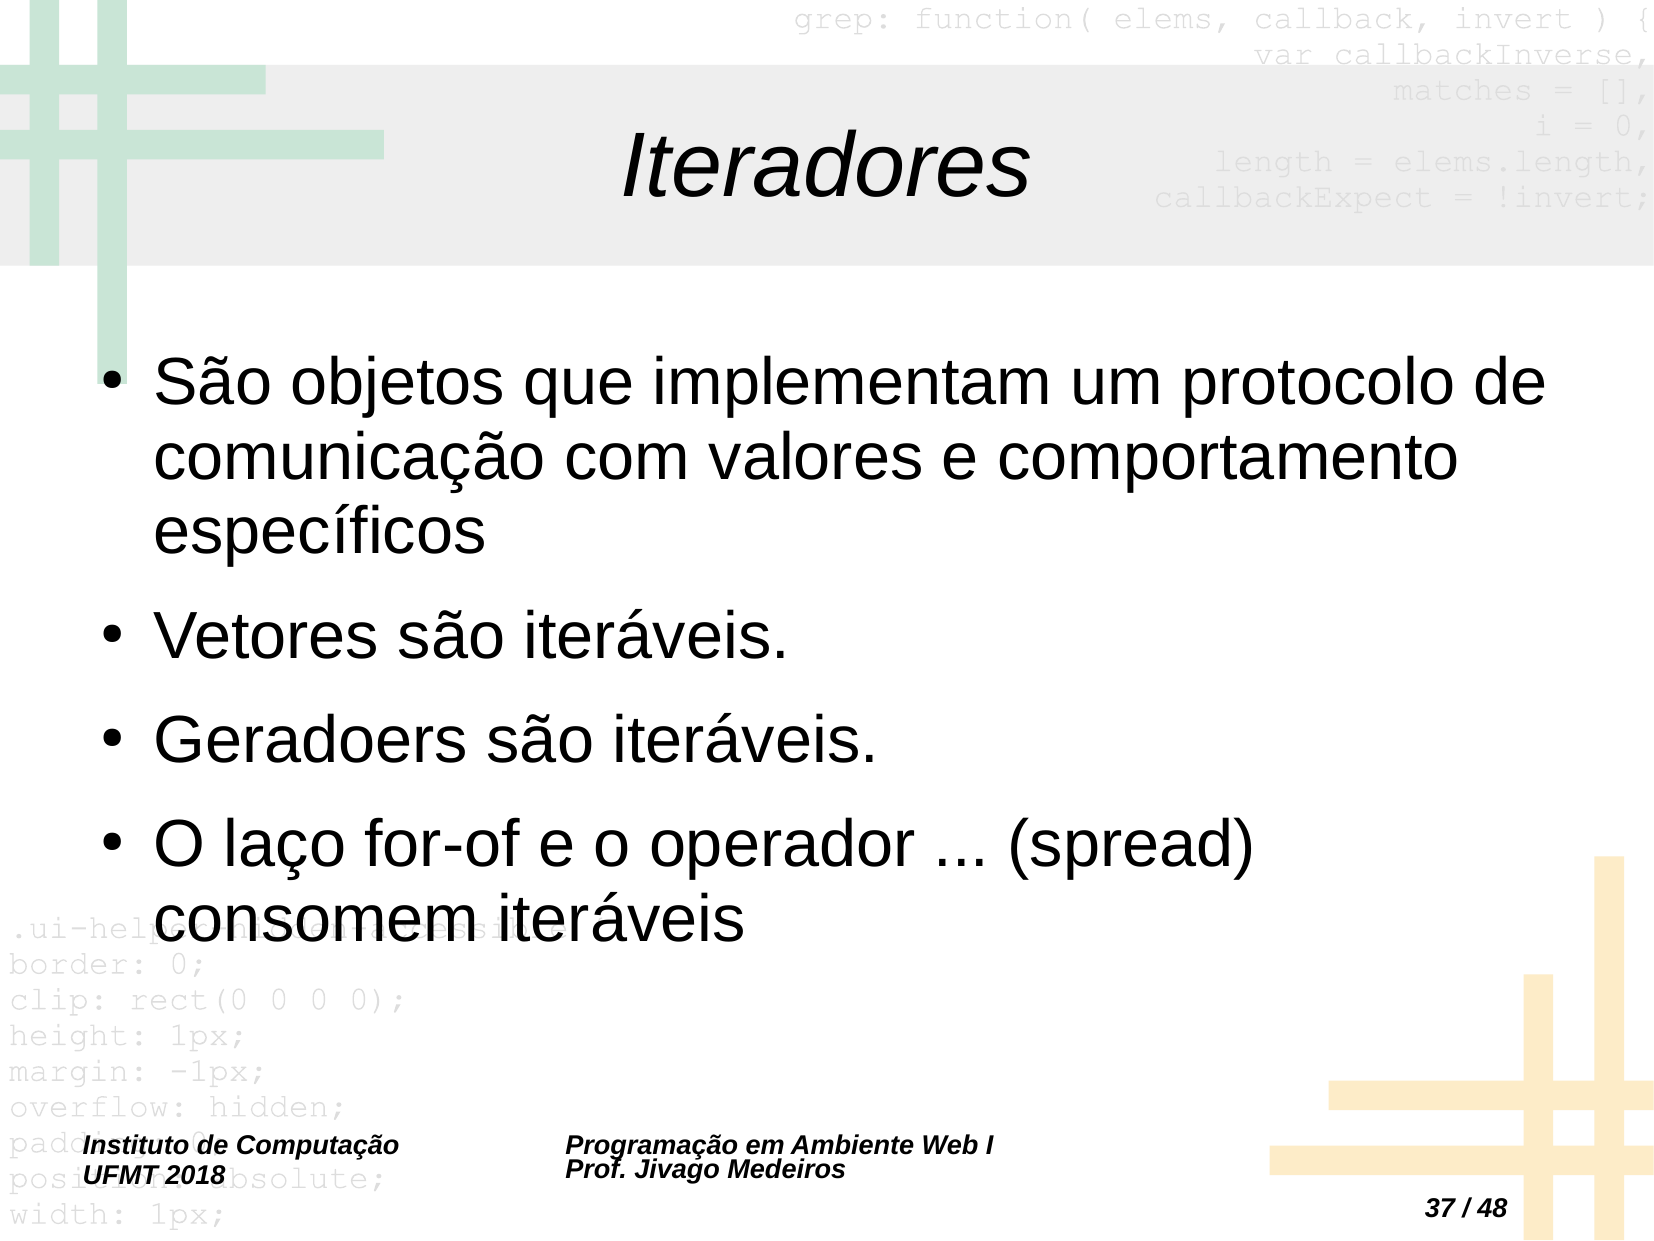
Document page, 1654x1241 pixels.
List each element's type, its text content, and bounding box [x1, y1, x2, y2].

list São objetos que implementam um protocolo de comunicação com valores e comportamento específicos Vetores são iteráveis. Geradoers são iteráveis. O laço for-of e o operador ... (spread) consomem iteráveis [82, 290, 1571, 1010]
title Iteradores [82, 61, 1571, 269]
